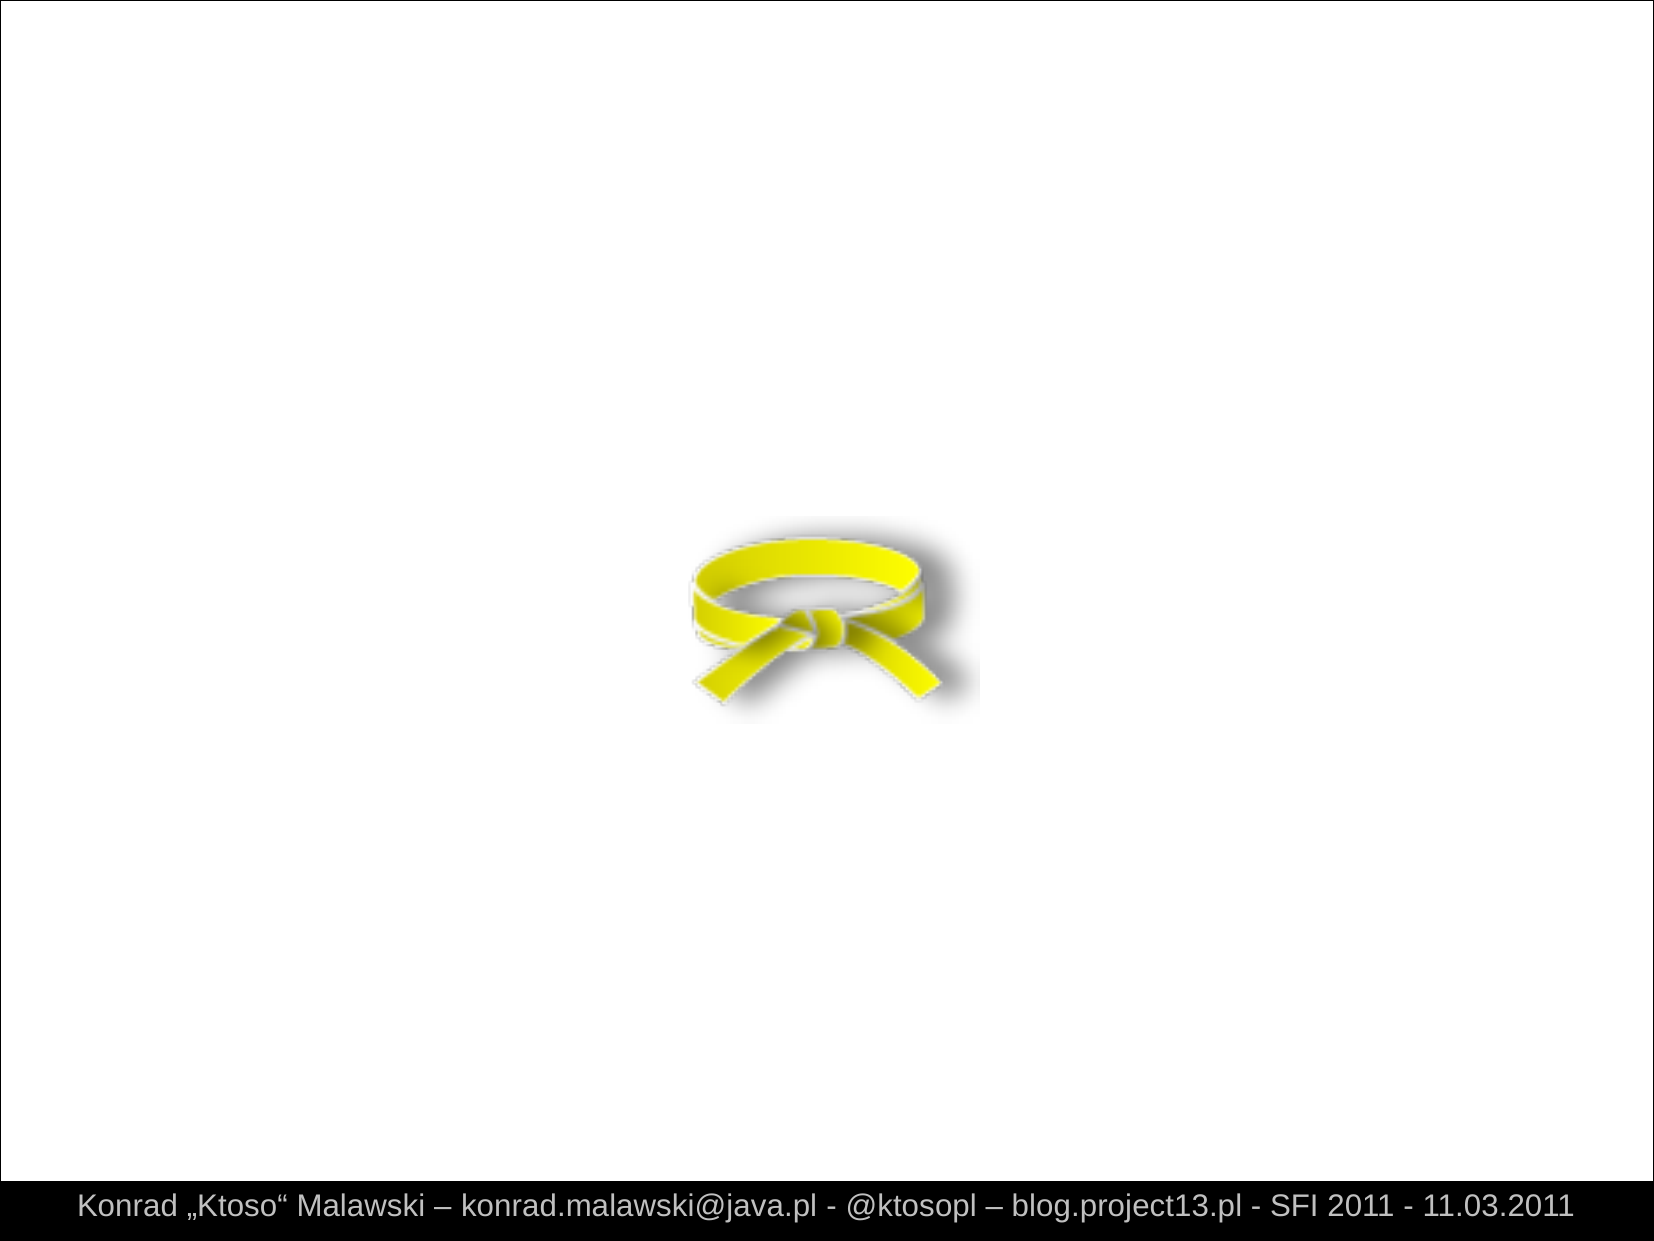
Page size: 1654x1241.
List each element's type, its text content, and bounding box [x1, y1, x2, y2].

picture [673, 516, 980, 724]
text_box Konrad „Ktoso“ Malawski – konrad.malawski@java.pl - @ktosopl – blog.project13.pl - SFI 2011 - 11.03.2011 [0, 1181, 1654, 1238]
